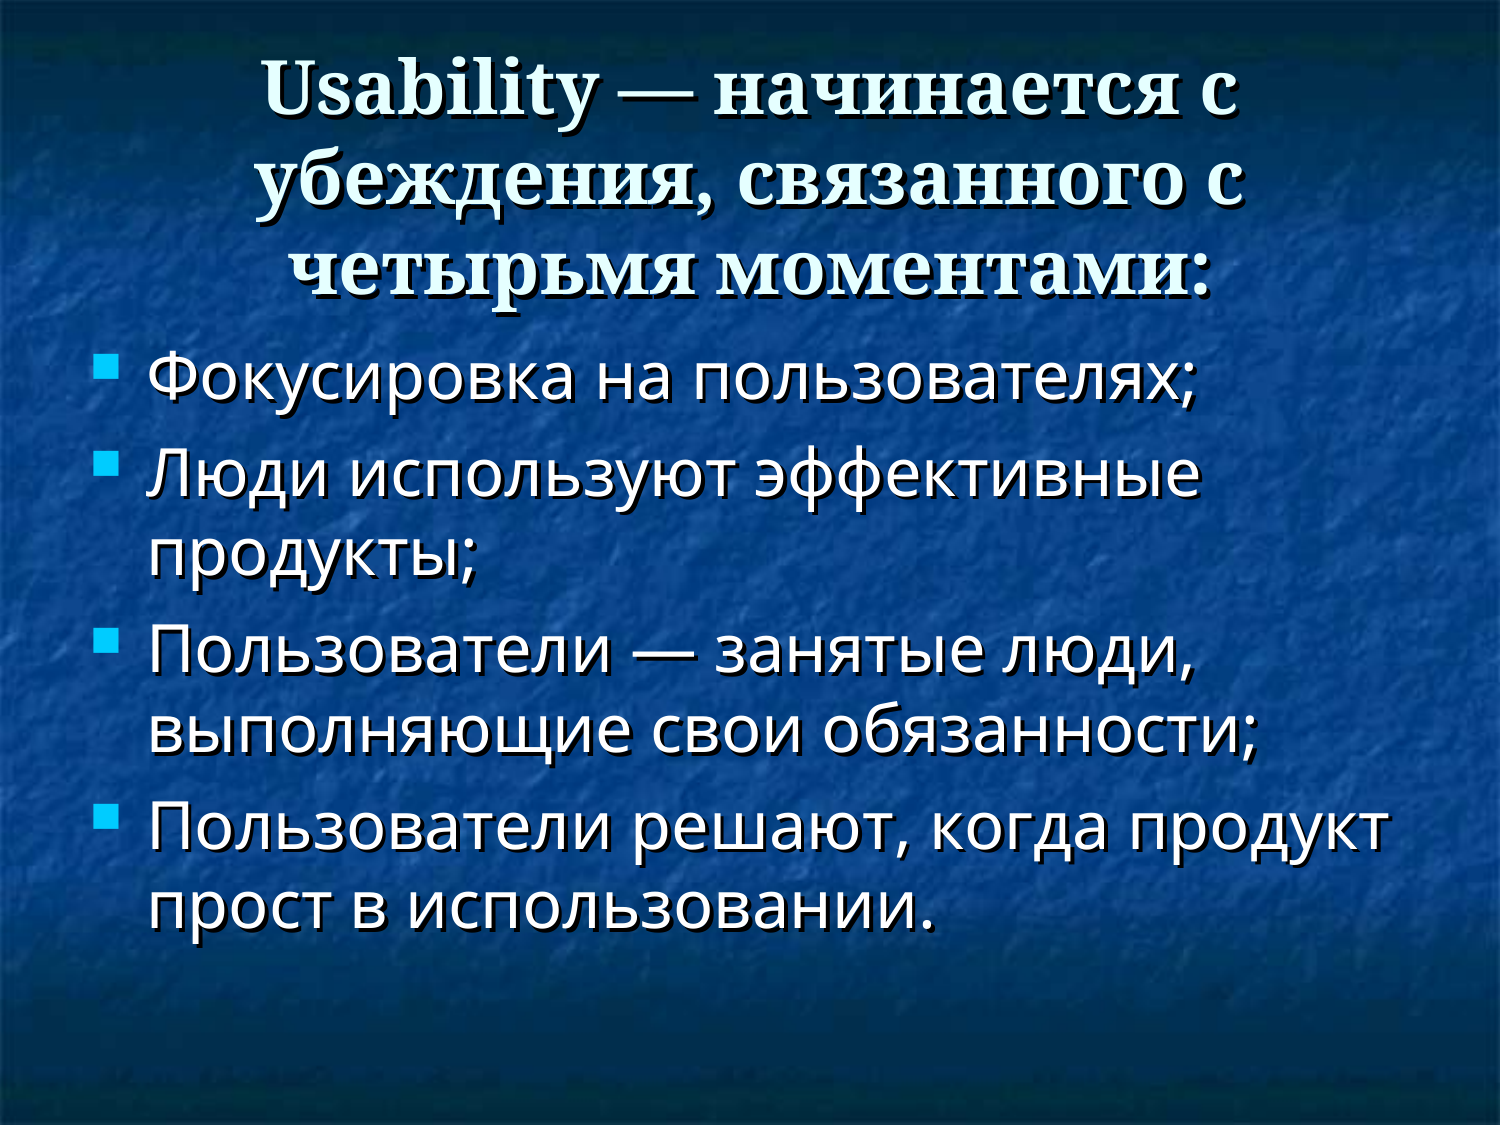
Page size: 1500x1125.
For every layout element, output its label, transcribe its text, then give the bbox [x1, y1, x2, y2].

list Фокусировка на пользователях; Люди используют эффективные продукты; Пользователи — занятые люди, выполняющие свои обязанности; Пользователи решают, когда продукт прост в использовании. [75, 324, 1426, 1000]
picture [0, 0, 1500, 1125]
title Usability — начинается с убеждения, связанного с четырьмя моментами: [75, 32, 1426, 318]
